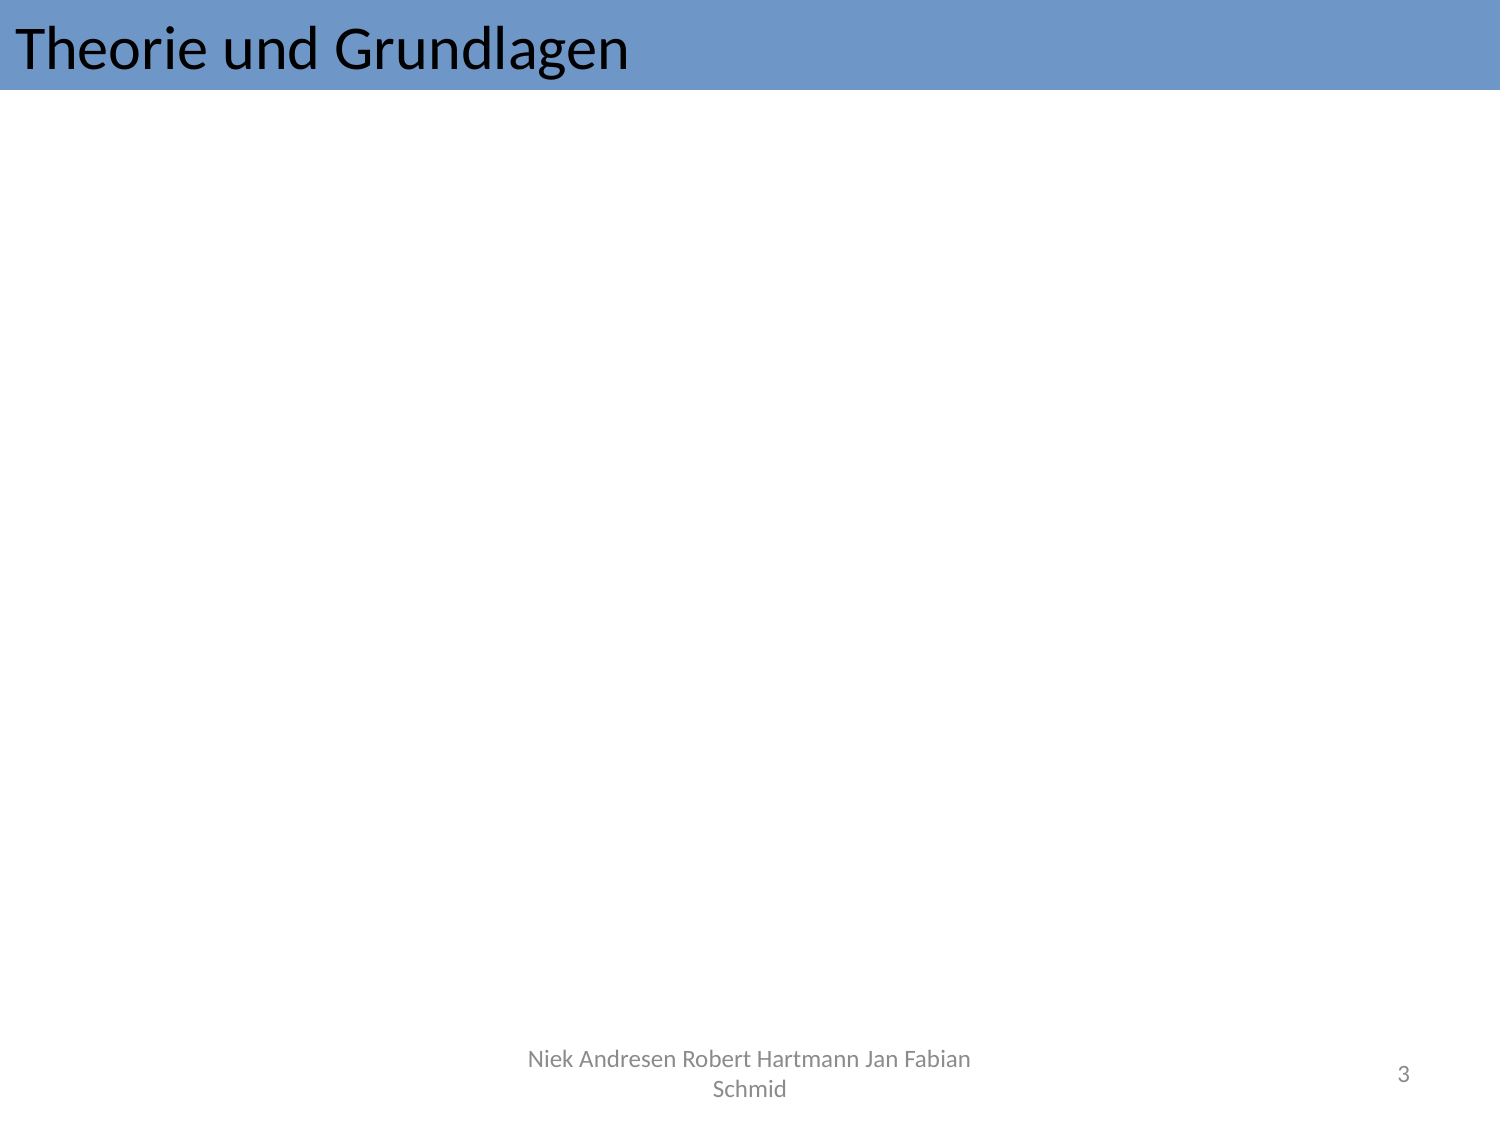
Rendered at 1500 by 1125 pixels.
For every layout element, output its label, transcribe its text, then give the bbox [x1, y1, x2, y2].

title Theorie und Grundlagen [0, 0, 1500, 90]
footer Niek Andresen Robert Hartmann Jan Fabian Schmid [512, 1042, 988, 1103]
slide_number <Nummer> [1074, 1042, 1425, 1103]
